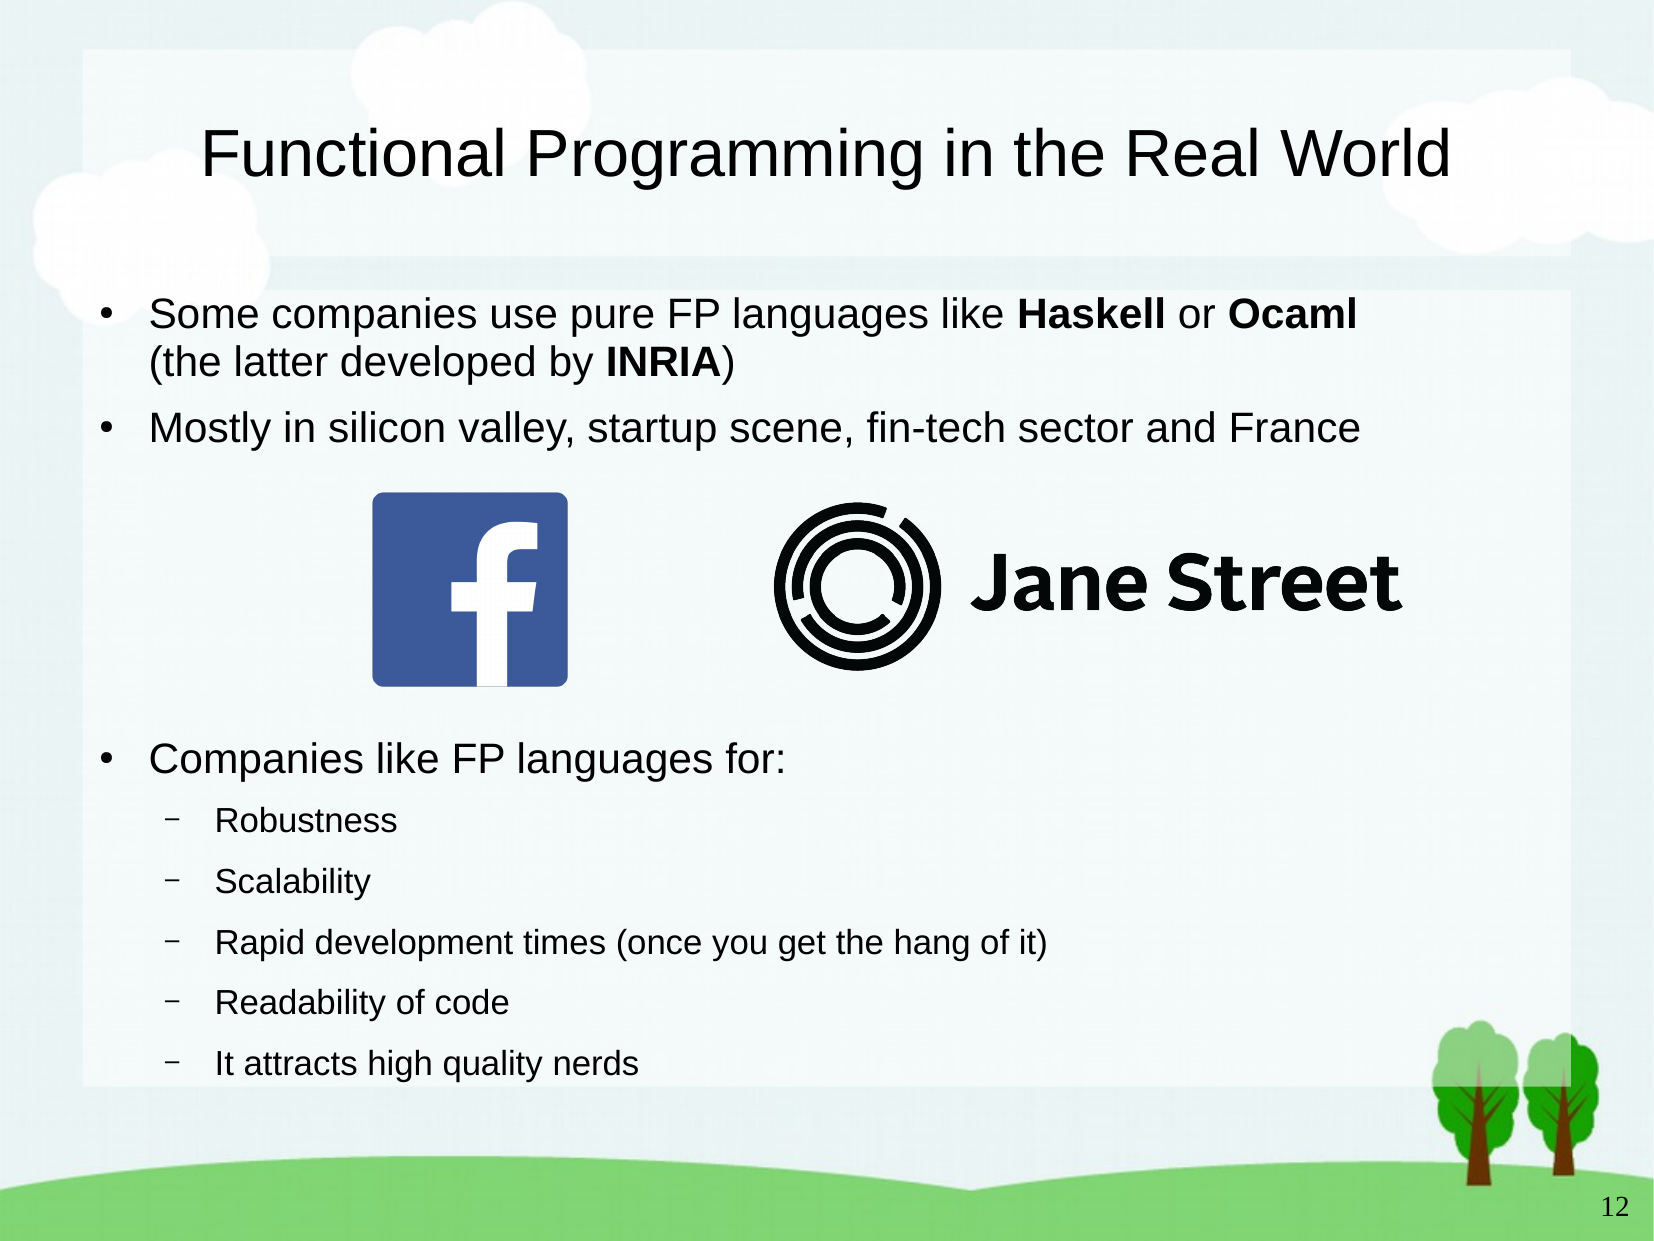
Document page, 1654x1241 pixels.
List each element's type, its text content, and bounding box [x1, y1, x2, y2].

list Some companies use pure FP languages like Haskell or Ocaml (the latter developed by INRIA) Mostly in silicon valley, startup scene, fin-tech sector and France Companies like FP languages for: Robustness Scalability Rapid development times (once you get the hang of it) Readability of code It attracts high quality nerds [82, 290, 1571, 1087]
title Functional Programming in the Real World [82, 49, 1571, 257]
picture [0, 0, 1654, 1241]
